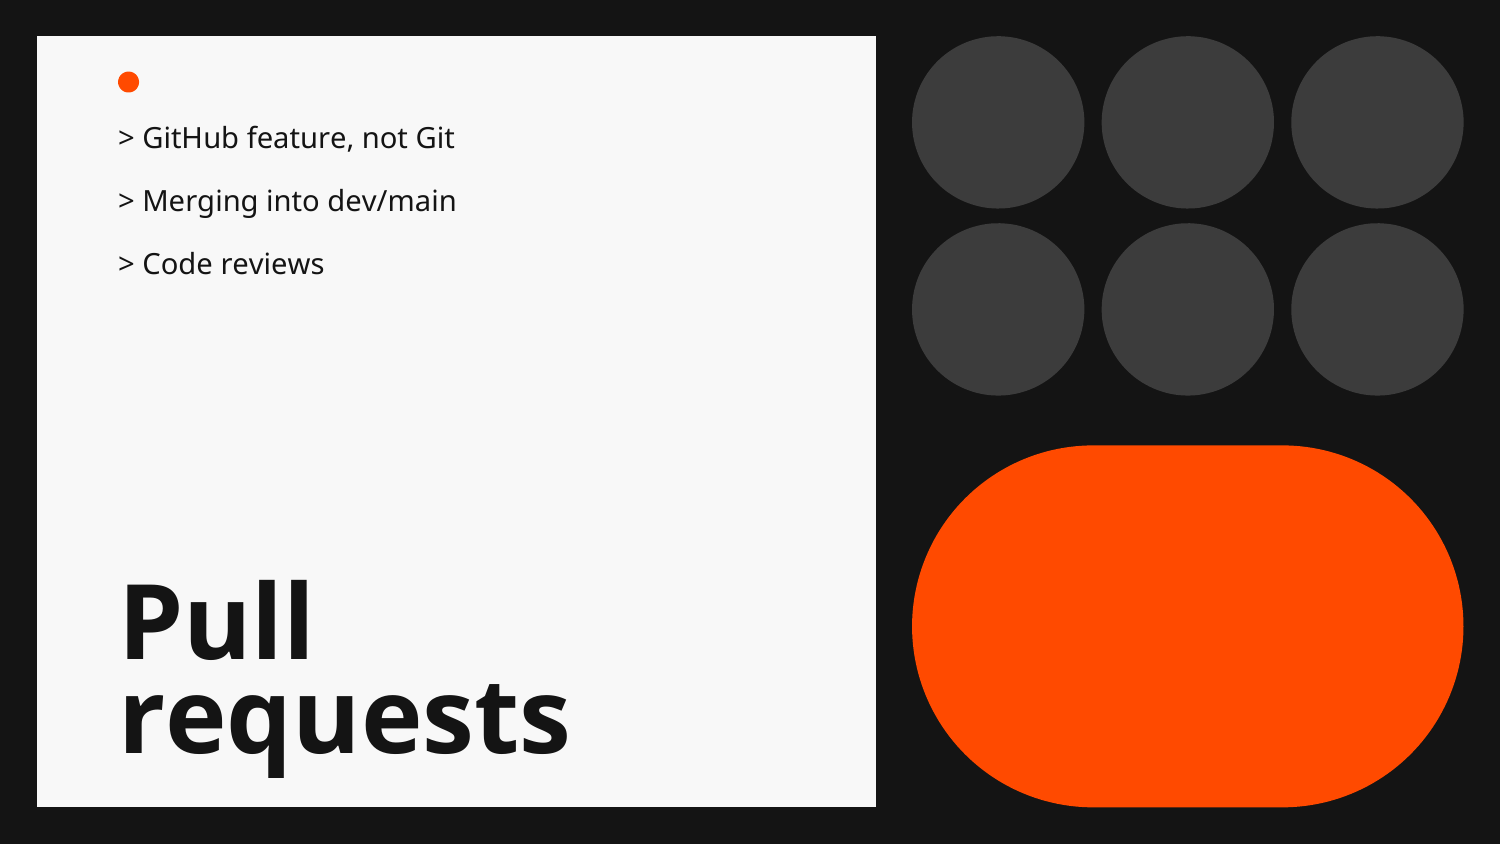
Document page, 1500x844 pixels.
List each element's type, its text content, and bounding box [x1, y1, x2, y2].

subtitle > GitHub feature, not Git > Merging into dev/main > Code reviews [118, 123, 751, 544]
title Pull requests [118, 543, 794, 773]
text_box [118, 71, 140, 93]
